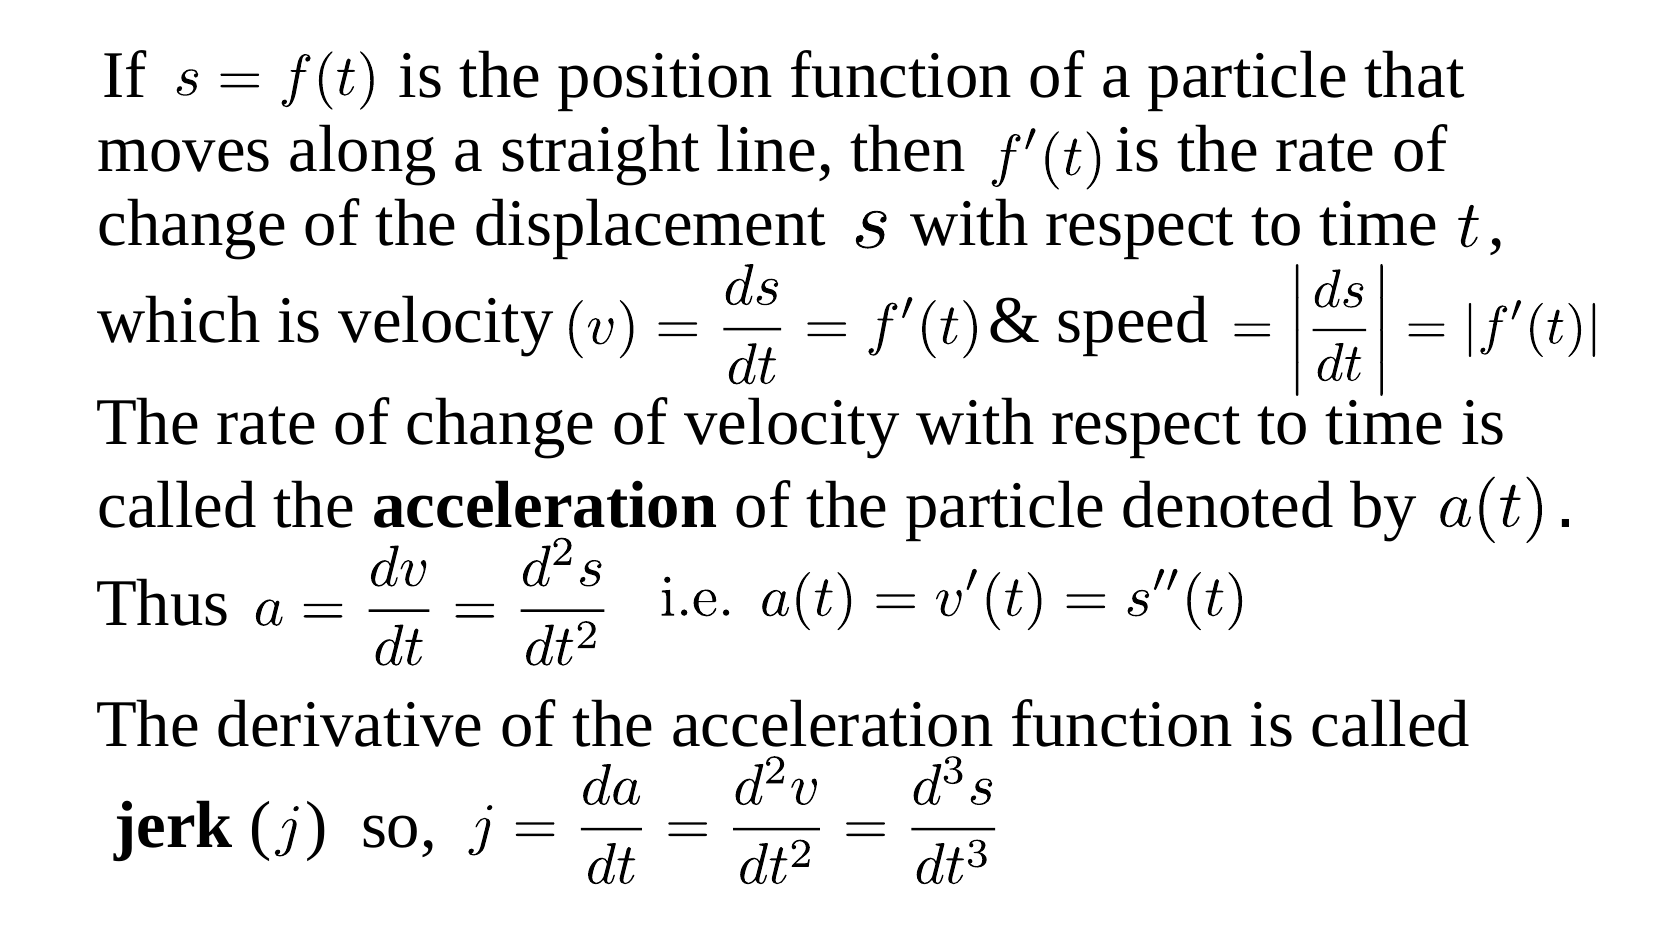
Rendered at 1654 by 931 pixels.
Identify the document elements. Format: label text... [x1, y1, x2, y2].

text_box [255, 537, 605, 666]
title If is the position function of a particle that moves along a straight line, then is the rate of change of the displacement with respect to time , which is velocity & speed The rate of change of velocity with respect to time is called the acceleration of the particle denoted by . Thus The derivative of the acceleration function is called jerk ( ) so, [47, 37, 1619, 898]
text_box [1440, 476, 1542, 544]
text_box [566, 264, 977, 385]
text_box [855, 210, 887, 249]
text_box [176, 51, 374, 110]
text_box [661, 568, 1243, 631]
text_box [274, 806, 299, 857]
text_box [991, 128, 1101, 190]
text_box [1458, 204, 1479, 248]
text_box [1233, 264, 1596, 396]
text_box [468, 756, 996, 885]
